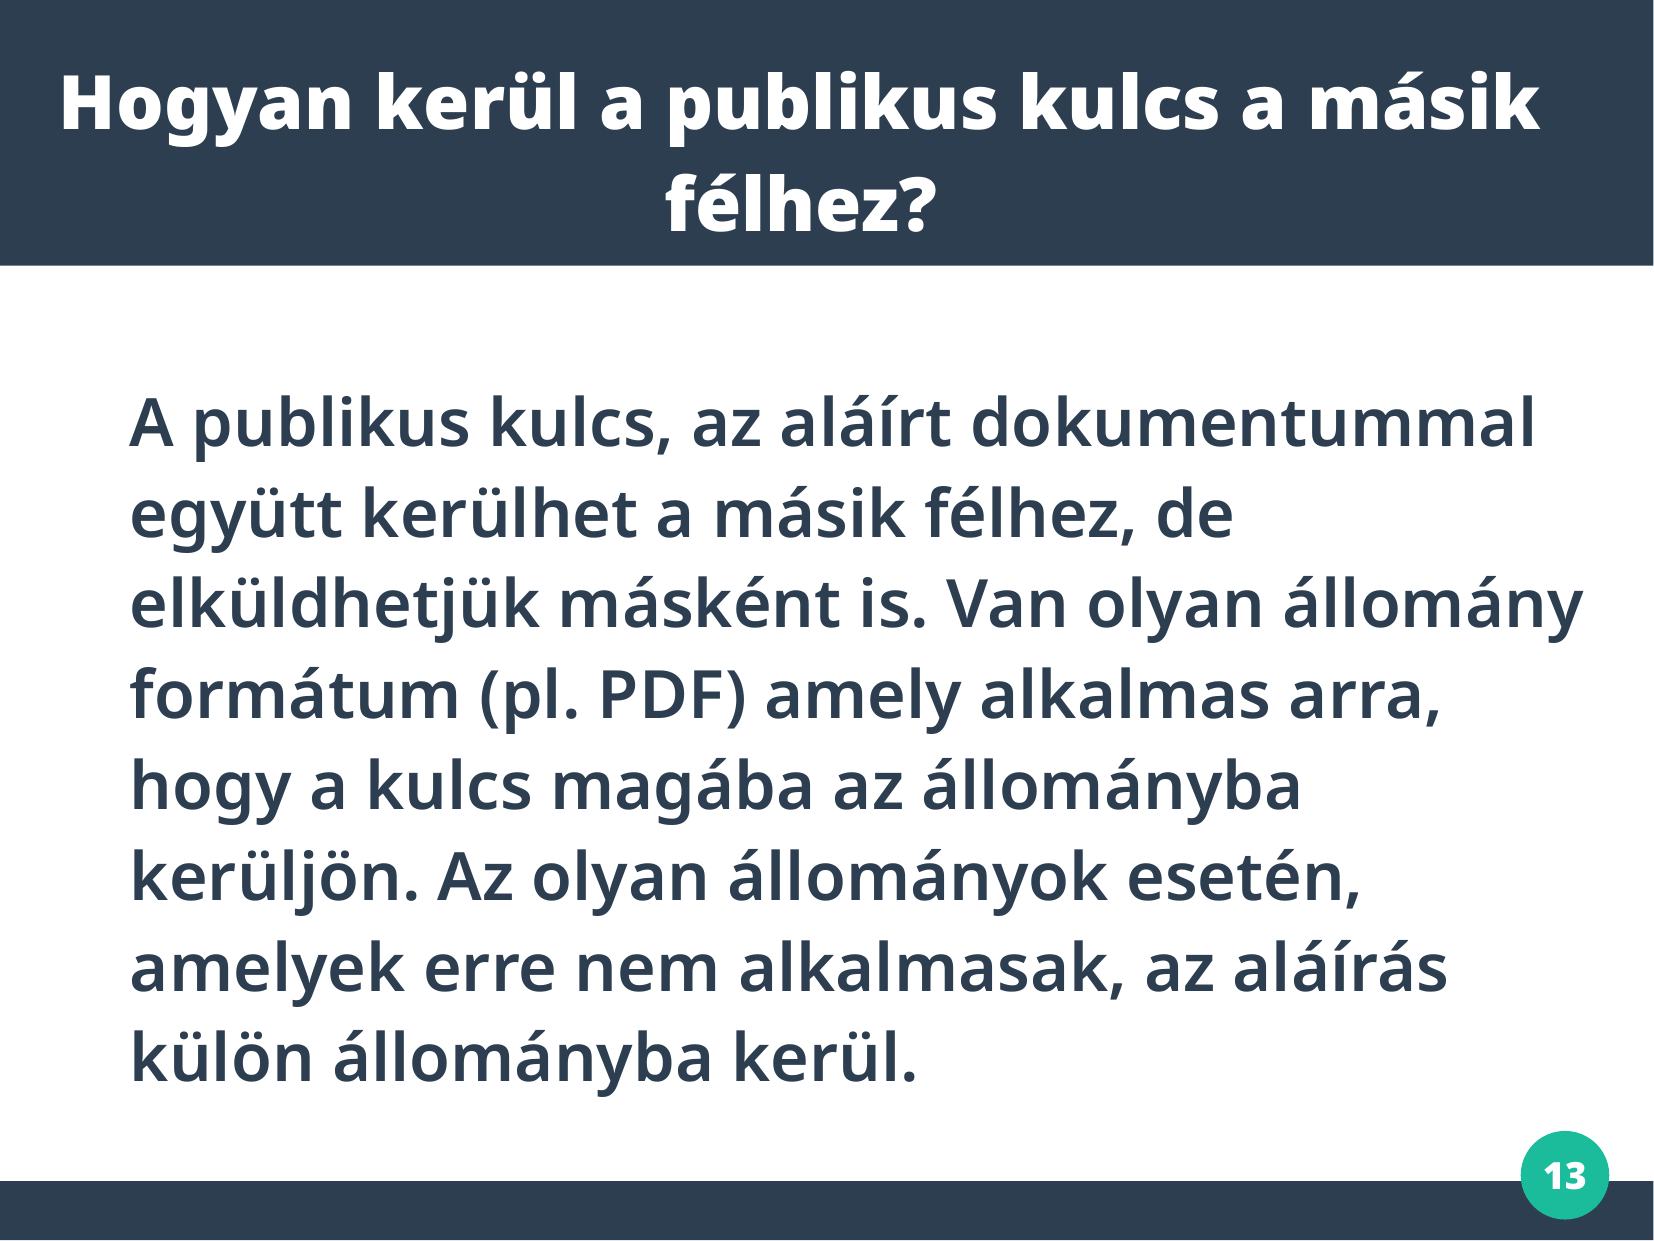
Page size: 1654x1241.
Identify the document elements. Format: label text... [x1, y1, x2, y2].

title Hogyan kerül a publikus kulcs a másik félhez? [59, 49, 1595, 207]
list A publikus kulcs, az aláírt dokumentummal együtt kerülhet a másik félhez, de elküldhetjük másként is. Van olyan állomány formátum (pl. PDF) amely alkalmas arra, hogy a kulcs magába az állományba kerüljön. Az olyan állományok esetén, amelyek erre nem alkalmasak, az aláírás külön állományba kerül. [59, 324, 1595, 1152]
